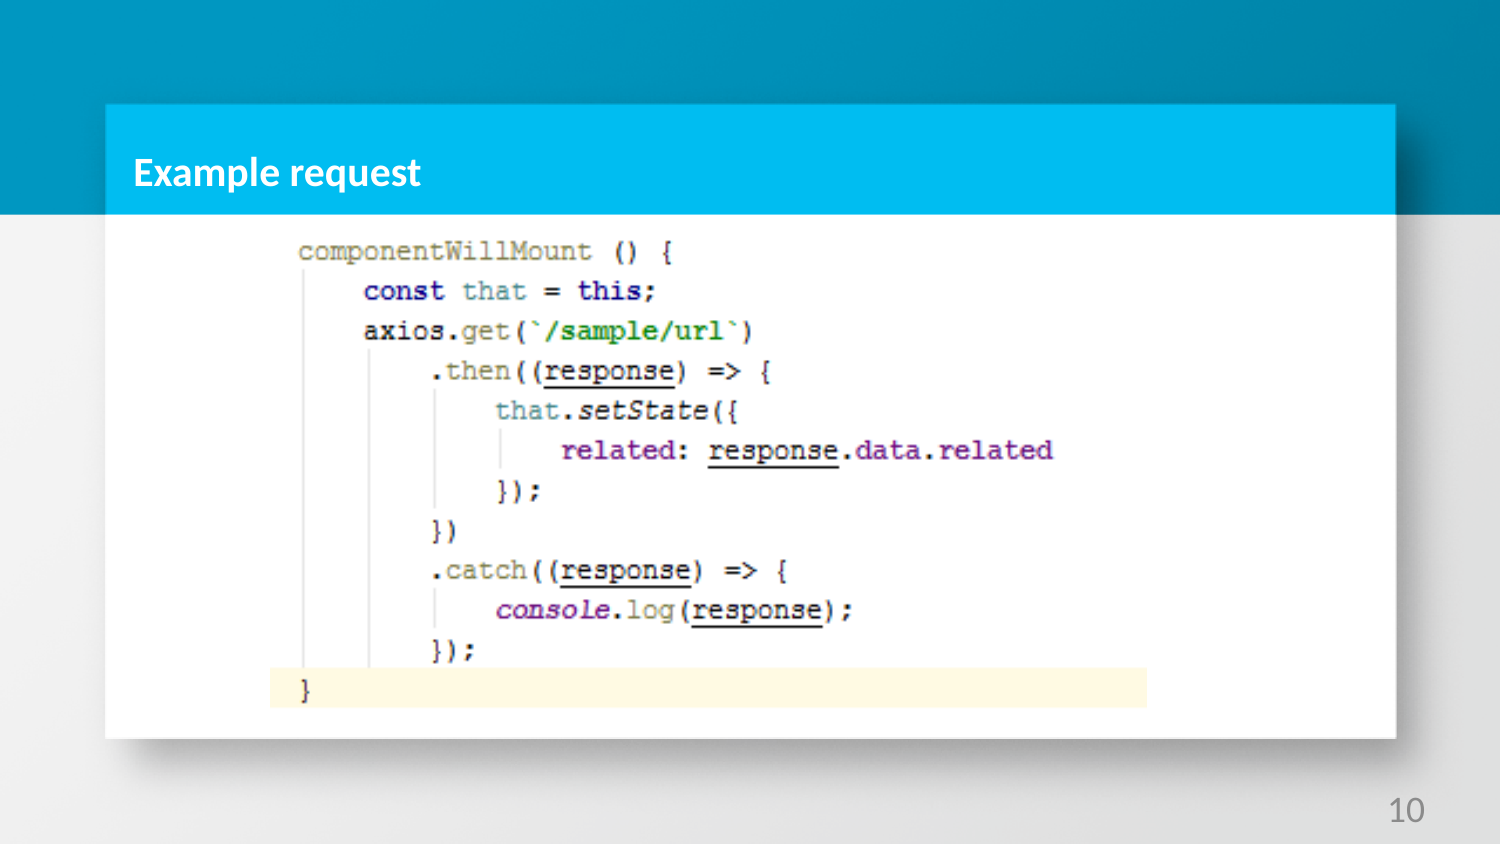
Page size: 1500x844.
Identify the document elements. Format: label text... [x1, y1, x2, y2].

picture [0, 215, 1500, 844]
title Example request [131, 142, 901, 196]
